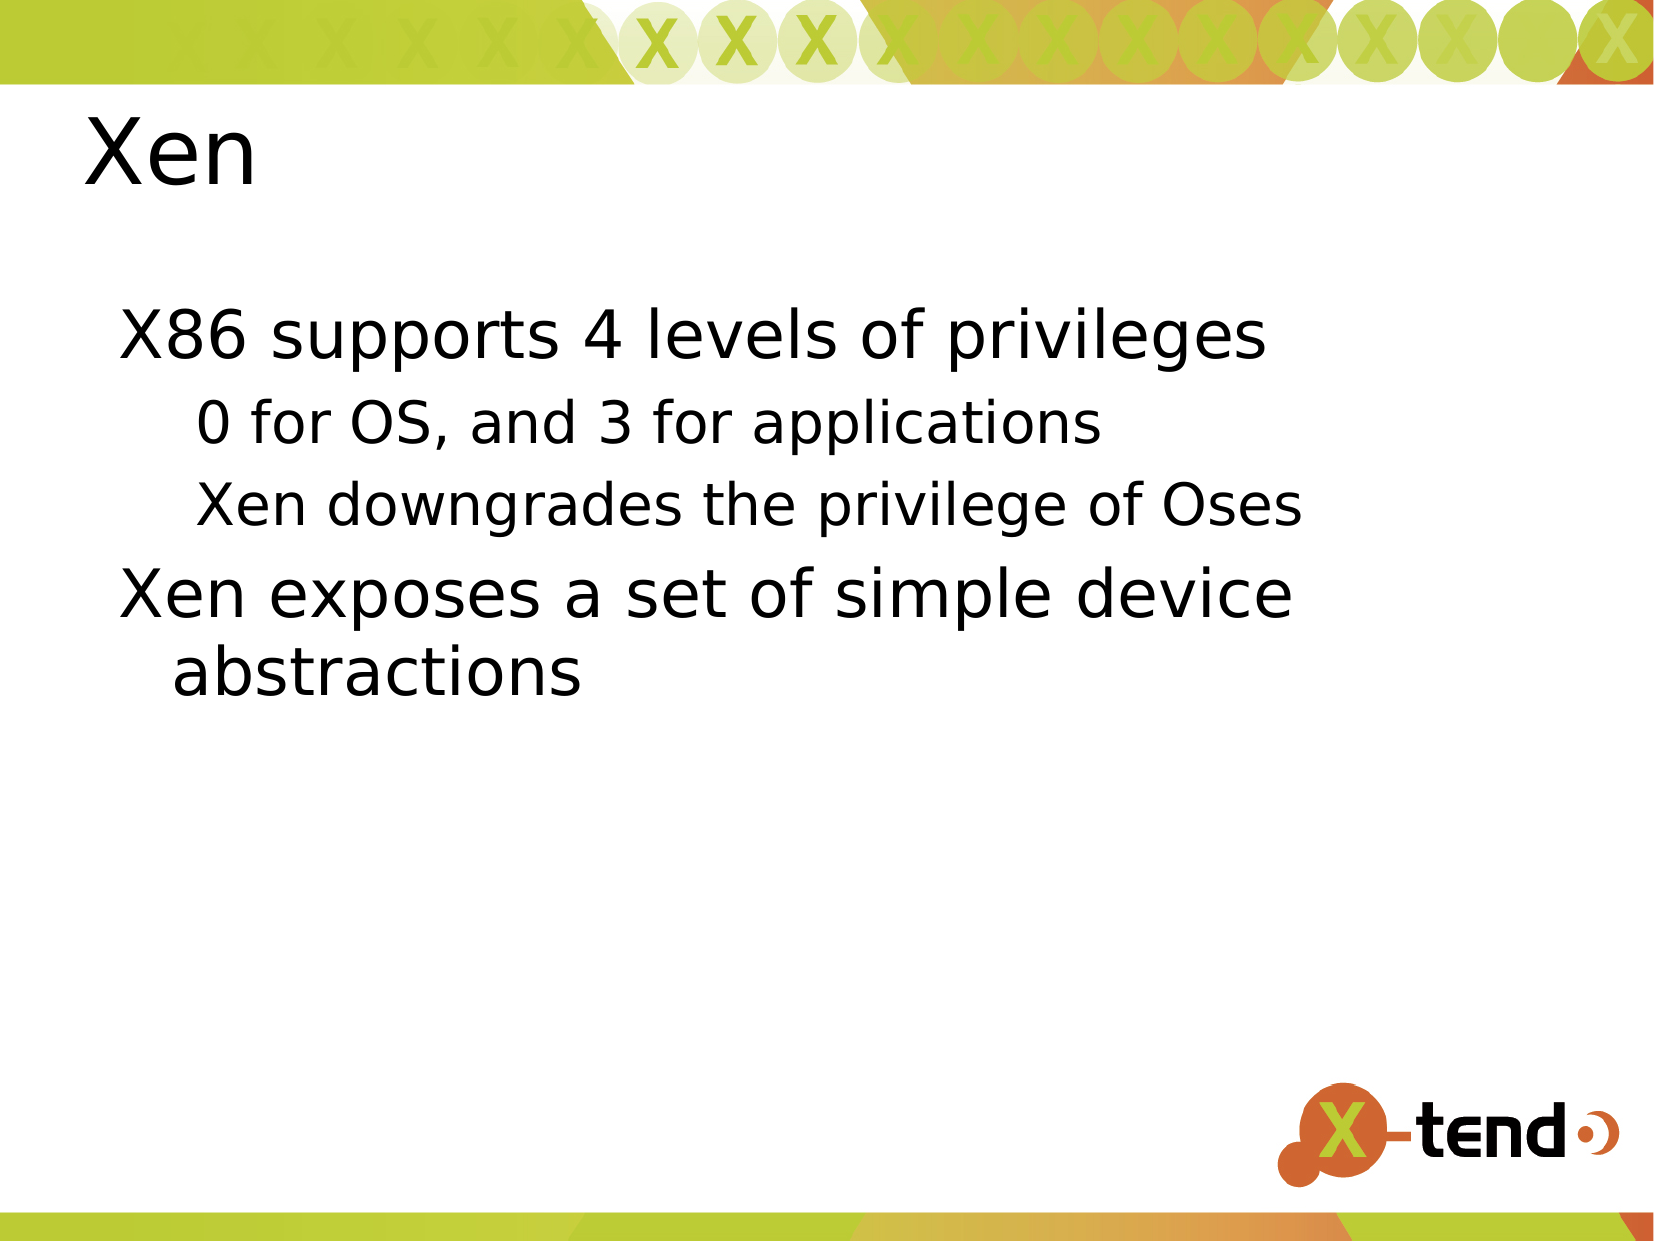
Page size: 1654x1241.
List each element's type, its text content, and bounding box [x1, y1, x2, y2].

picture [0, 0, 1654, 1241]
list X86 supports 4 levels of privileges 0 for OS, and 3 for applications Xen downgrades the privilege of Oses Xen exposes a set of simple device abstractions [86, 289, 1626, 1226]
title Xen [82, 57, 1571, 249]
